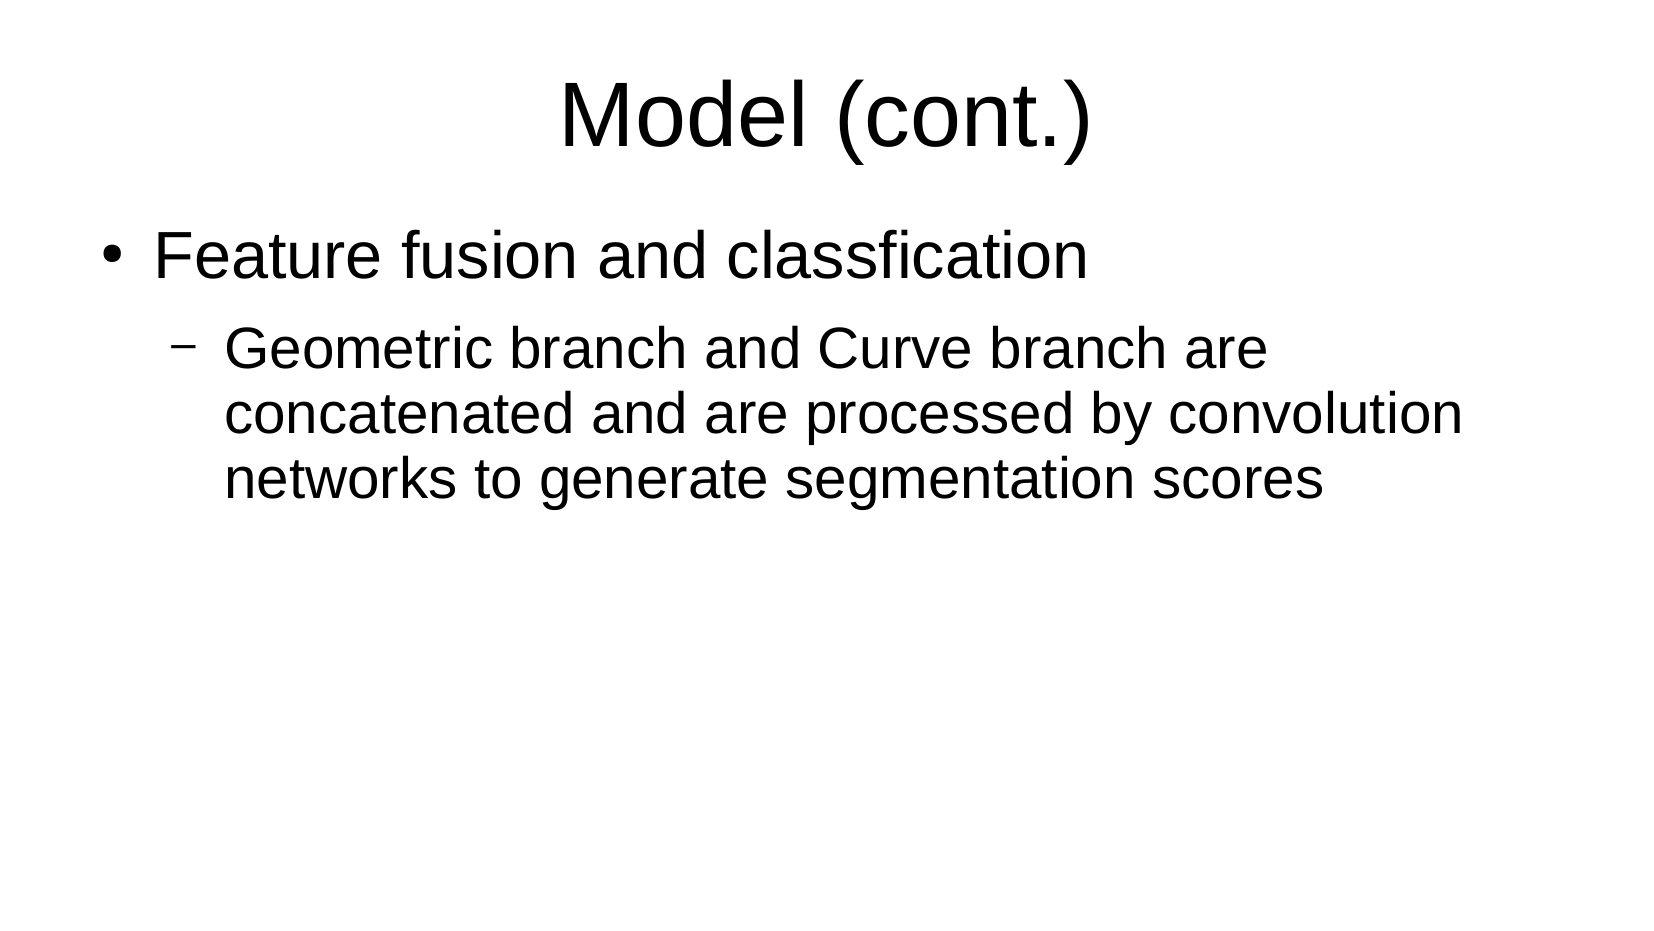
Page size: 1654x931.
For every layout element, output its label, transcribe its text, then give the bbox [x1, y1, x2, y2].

list Feature fusion and classfication Geometric branch and Curve branch are concatenated and are processed by convolution networks to generate segmentation scores [82, 217, 1571, 758]
title Model (cont.) [82, 37, 1571, 193]
